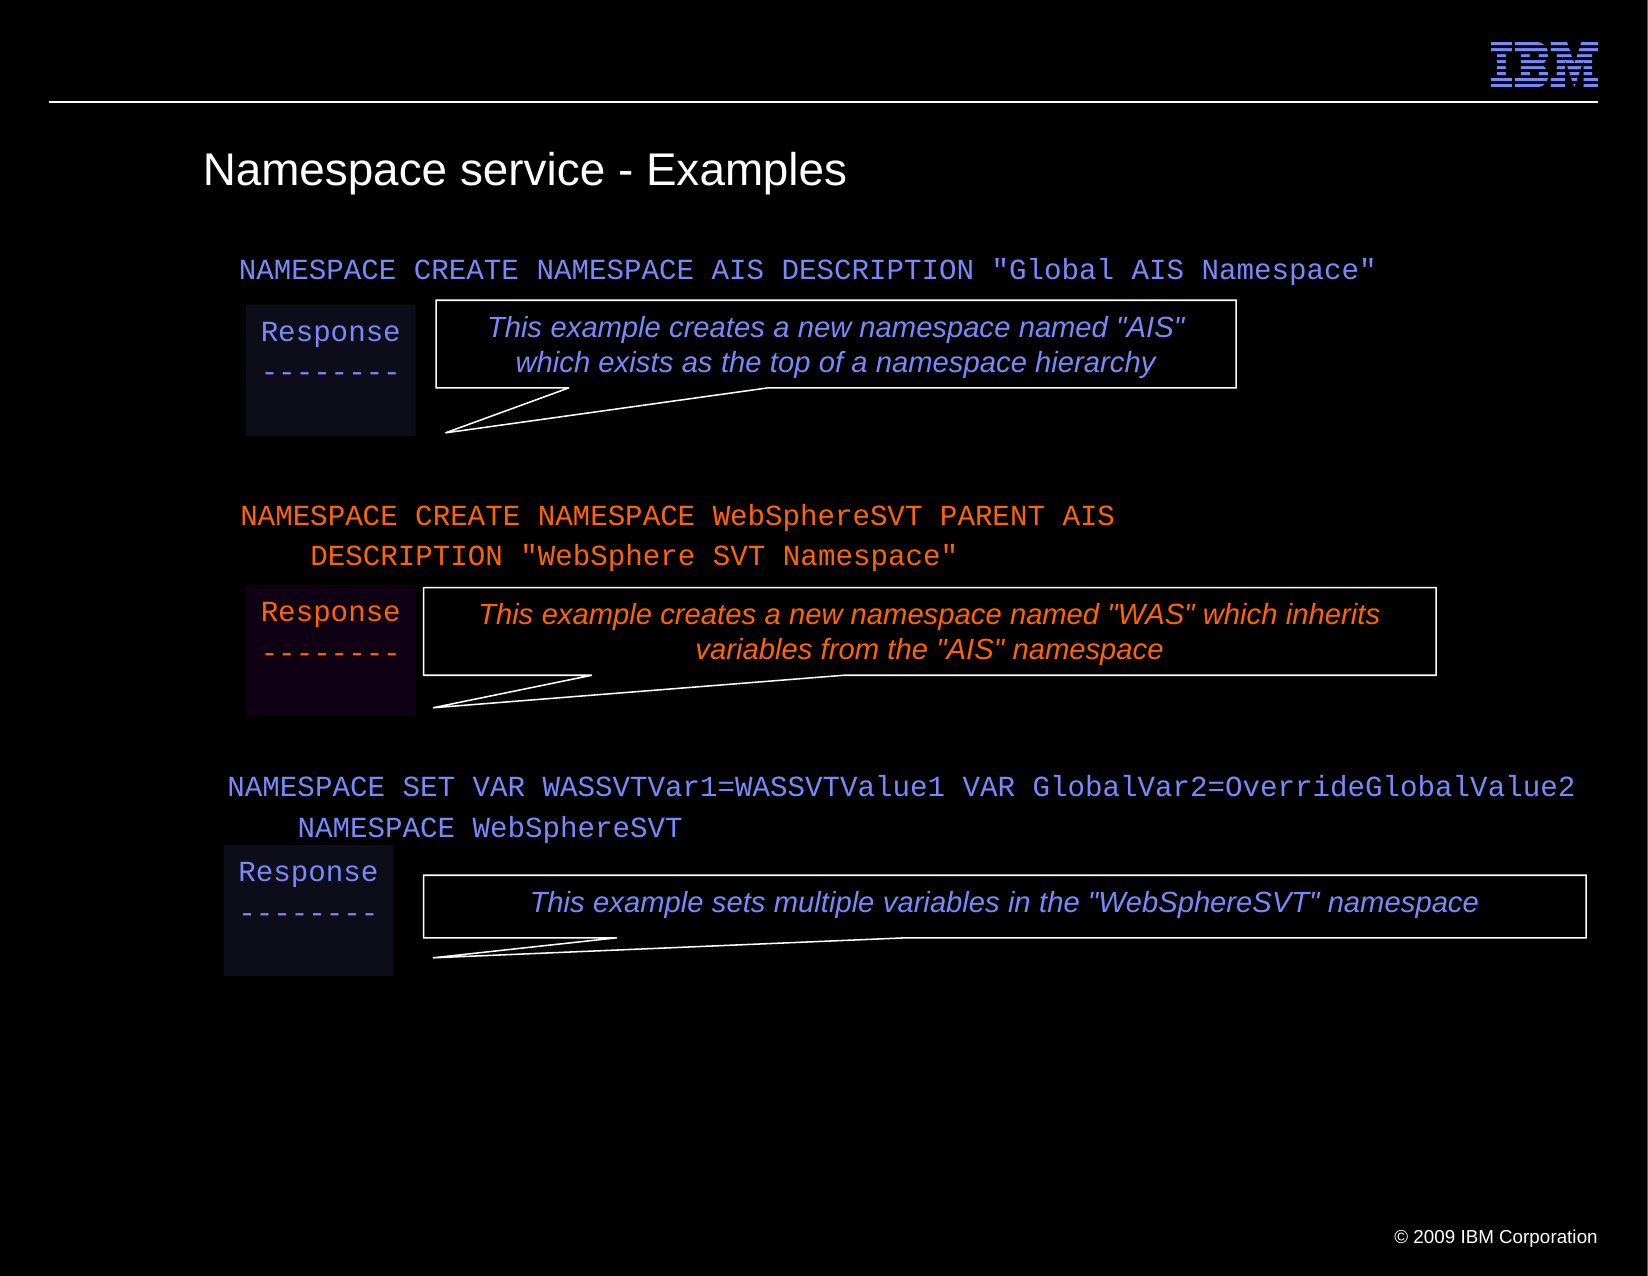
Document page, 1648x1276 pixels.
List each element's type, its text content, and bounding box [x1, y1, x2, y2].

text_box Response -------- [246, 584, 416, 717]
title Namespace service - Examples [186, 137, 1648, 231]
text_box Response -------- [223, 851, 394, 977]
text_box NAMESPACE CREATE NAMESPACE WebSphereSVT PARENT AIS DESCRIPTION "WebSphere SVT Namespace" [225, 488, 1131, 580]
picture [1491, 42, 1598, 87]
text_box Response -------- [246, 304, 416, 436]
text_box NAMESPACE CREATE NAMESPACE AIS DESCRIPTION "Global AIS Namespace" [239, 250, 1648, 286]
text_box This example creates a new namespace named "AIS" which exists as the top of a namespace hierarchy [436, 300, 1237, 433]
text_box NAMESPACE SET VAR WASSVTVar1=WASSVTValue1 VAR GlobalVar2=OverrideGlobalValue2 NAMESPACE WebSphereSVT [212, 760, 1591, 851]
text_box This example creates a new namespace named "WAS" which inherits variables from the "AIS" namespace [423, 587, 1437, 708]
text_box This example sets multiple variables in the "WebSphereSVT" namespace [423, 875, 1587, 958]
